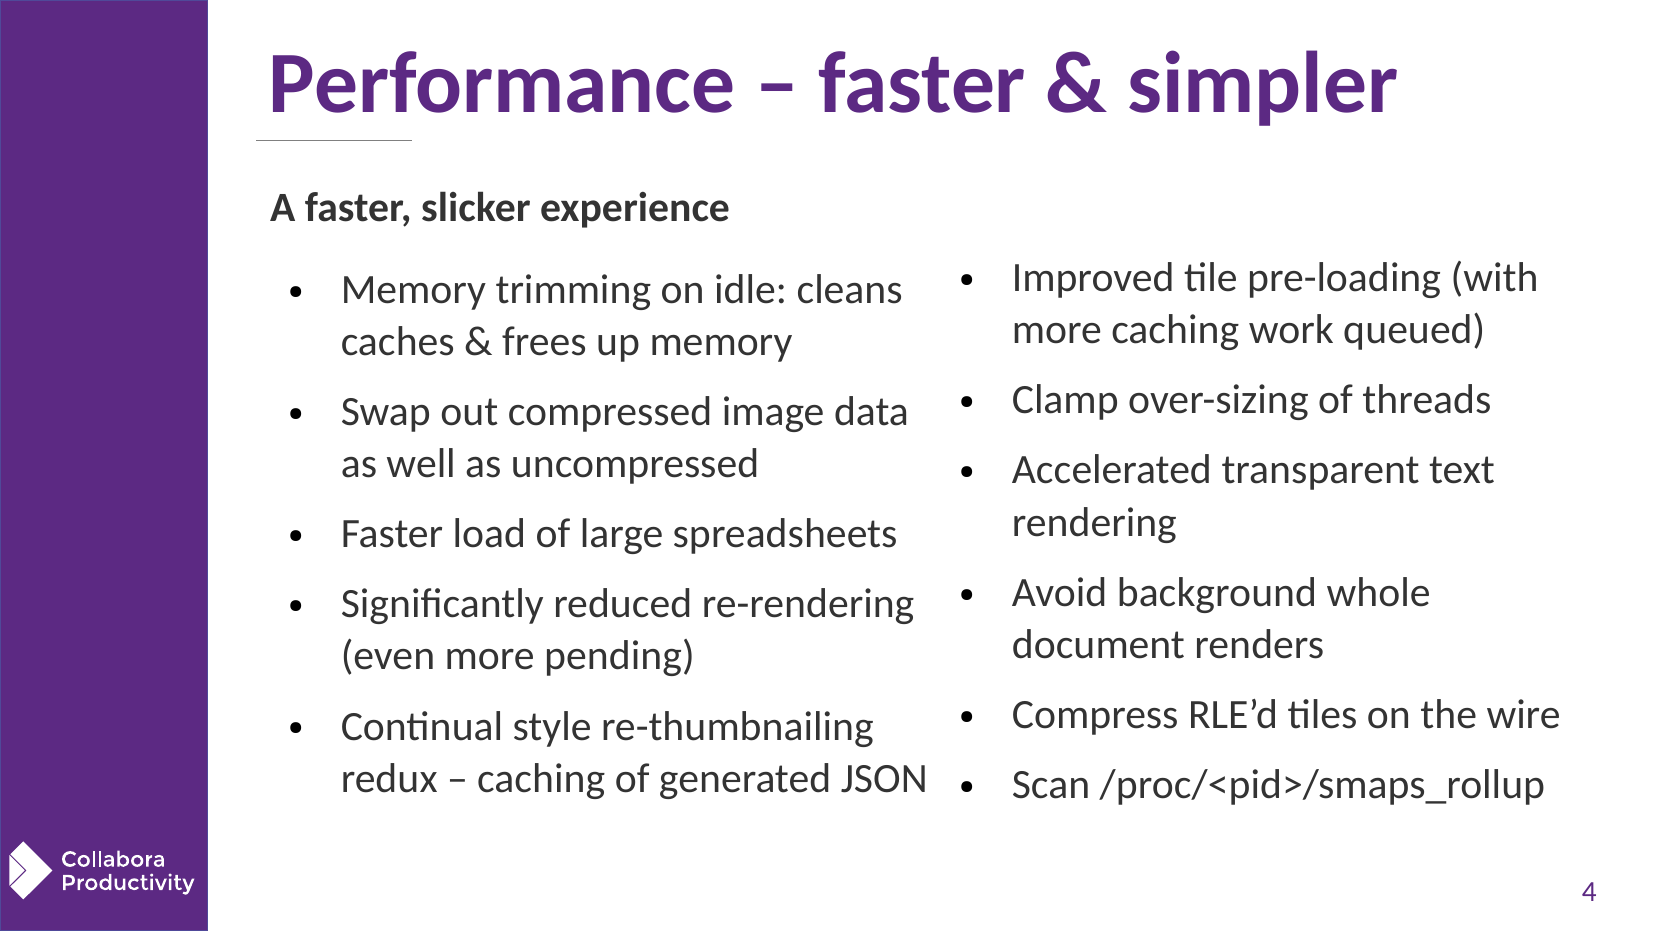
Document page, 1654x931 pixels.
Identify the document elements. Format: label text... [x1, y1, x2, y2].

title Performance – faster & simpler [268, 3, 1654, 135]
list A faster, slicker experience Memory trimming on idle: cleans caches & frees up memory Swap out compressed image data as well as uncompressed Faster load of large spreadsheets Significantly reduced re-rendering (even more pending) Continual style re-thumbnailing redux – caching of generated JSON Improved tile pre-loading (with more caching work queued) Clamp over-sizing of threads Accelerated transparent text rendering Avoid background whole document renders Compress RLE’d tiles on the wire Scan /proc/<pid>/smaps_rollup [270, 180, 1613, 856]
